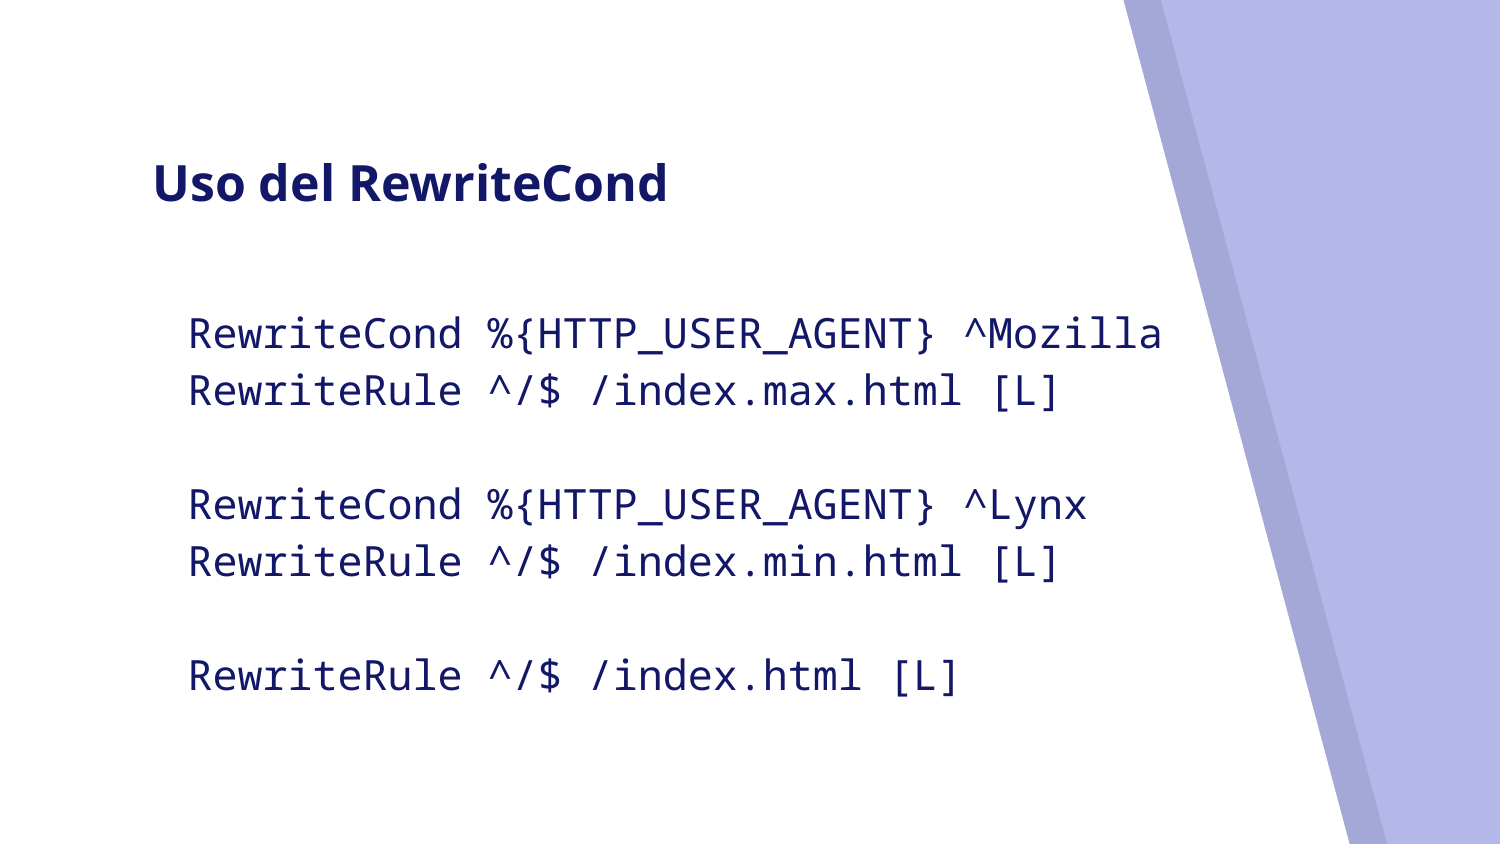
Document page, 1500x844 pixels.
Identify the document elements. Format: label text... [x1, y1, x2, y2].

text_box RewriteCond %{HTTP_USER_AGENT} ^Mozilla RewriteRule ^/$ /index.max.html [L] RewriteCond %{HTTP_USER_AGENT} ^Lynx RewriteRule ^/$ /index.min.html [L] RewriteRule ^/$ /index.html [L] [137, 246, 1394, 844]
title Uso del RewriteCond [137, 146, 1011, 227]
